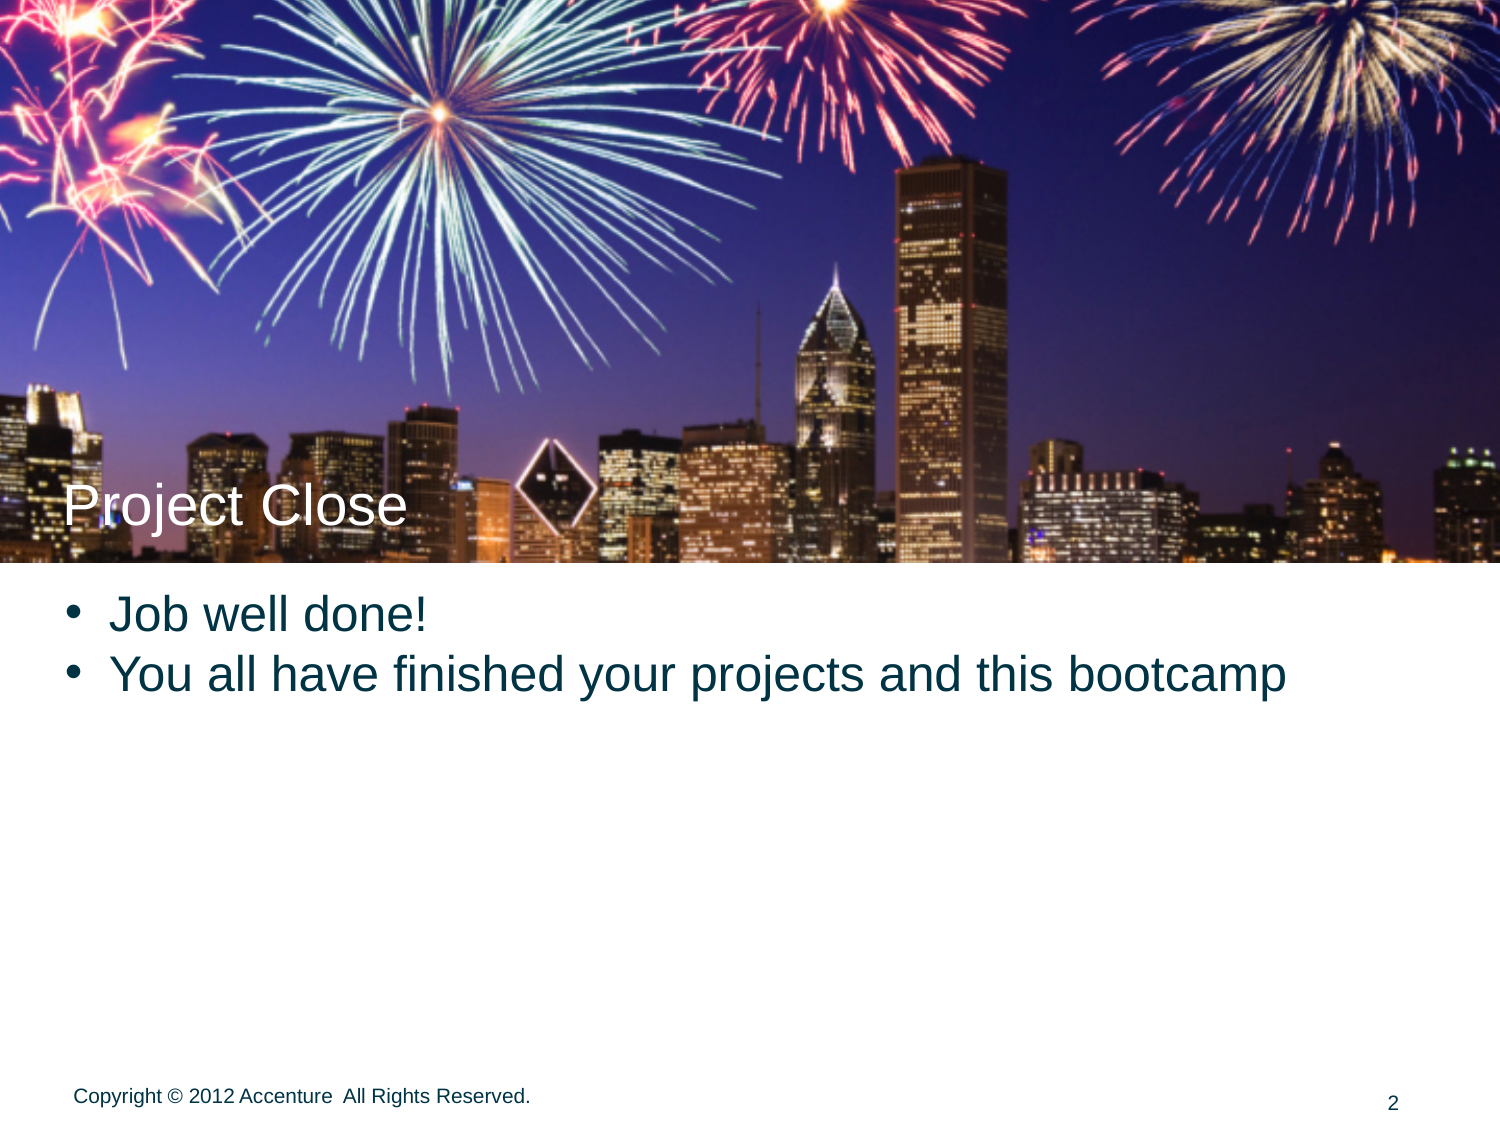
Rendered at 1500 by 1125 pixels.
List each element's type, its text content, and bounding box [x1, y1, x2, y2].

text_box 2 [1387, 1072, 1492, 1115]
picture [0, 0, 1500, 563]
text_box Job well done! You all have finished your projects and this bootcamp [64, 581, 1415, 1013]
text_box Project Close [62, 395, 1413, 538]
picture [167, 1088, 182, 1103]
